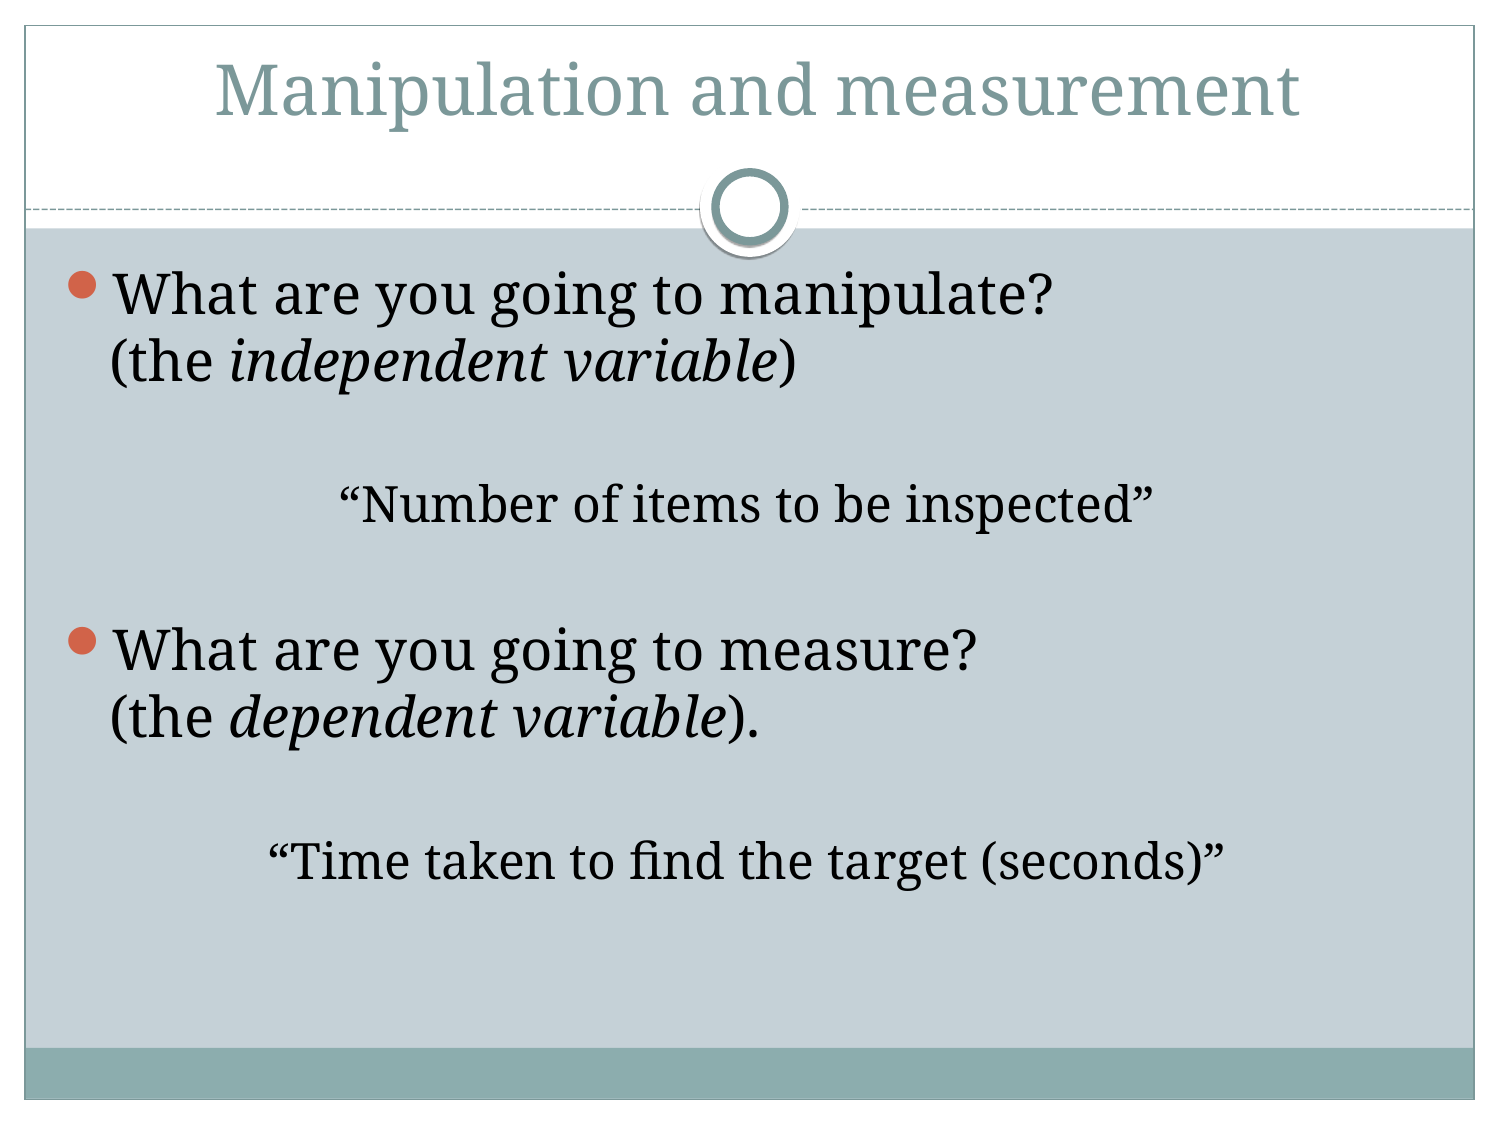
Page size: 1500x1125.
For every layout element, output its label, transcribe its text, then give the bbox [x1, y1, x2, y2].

list What are you going to manipulate? (the independent variable) “Number of items to be inspected” What are you going to measure? (the dependent variable). “Time taken to find the target (seconds)” [49, 250, 1445, 1001]
title Manipulation and measurement [66, 37, 1450, 138]
